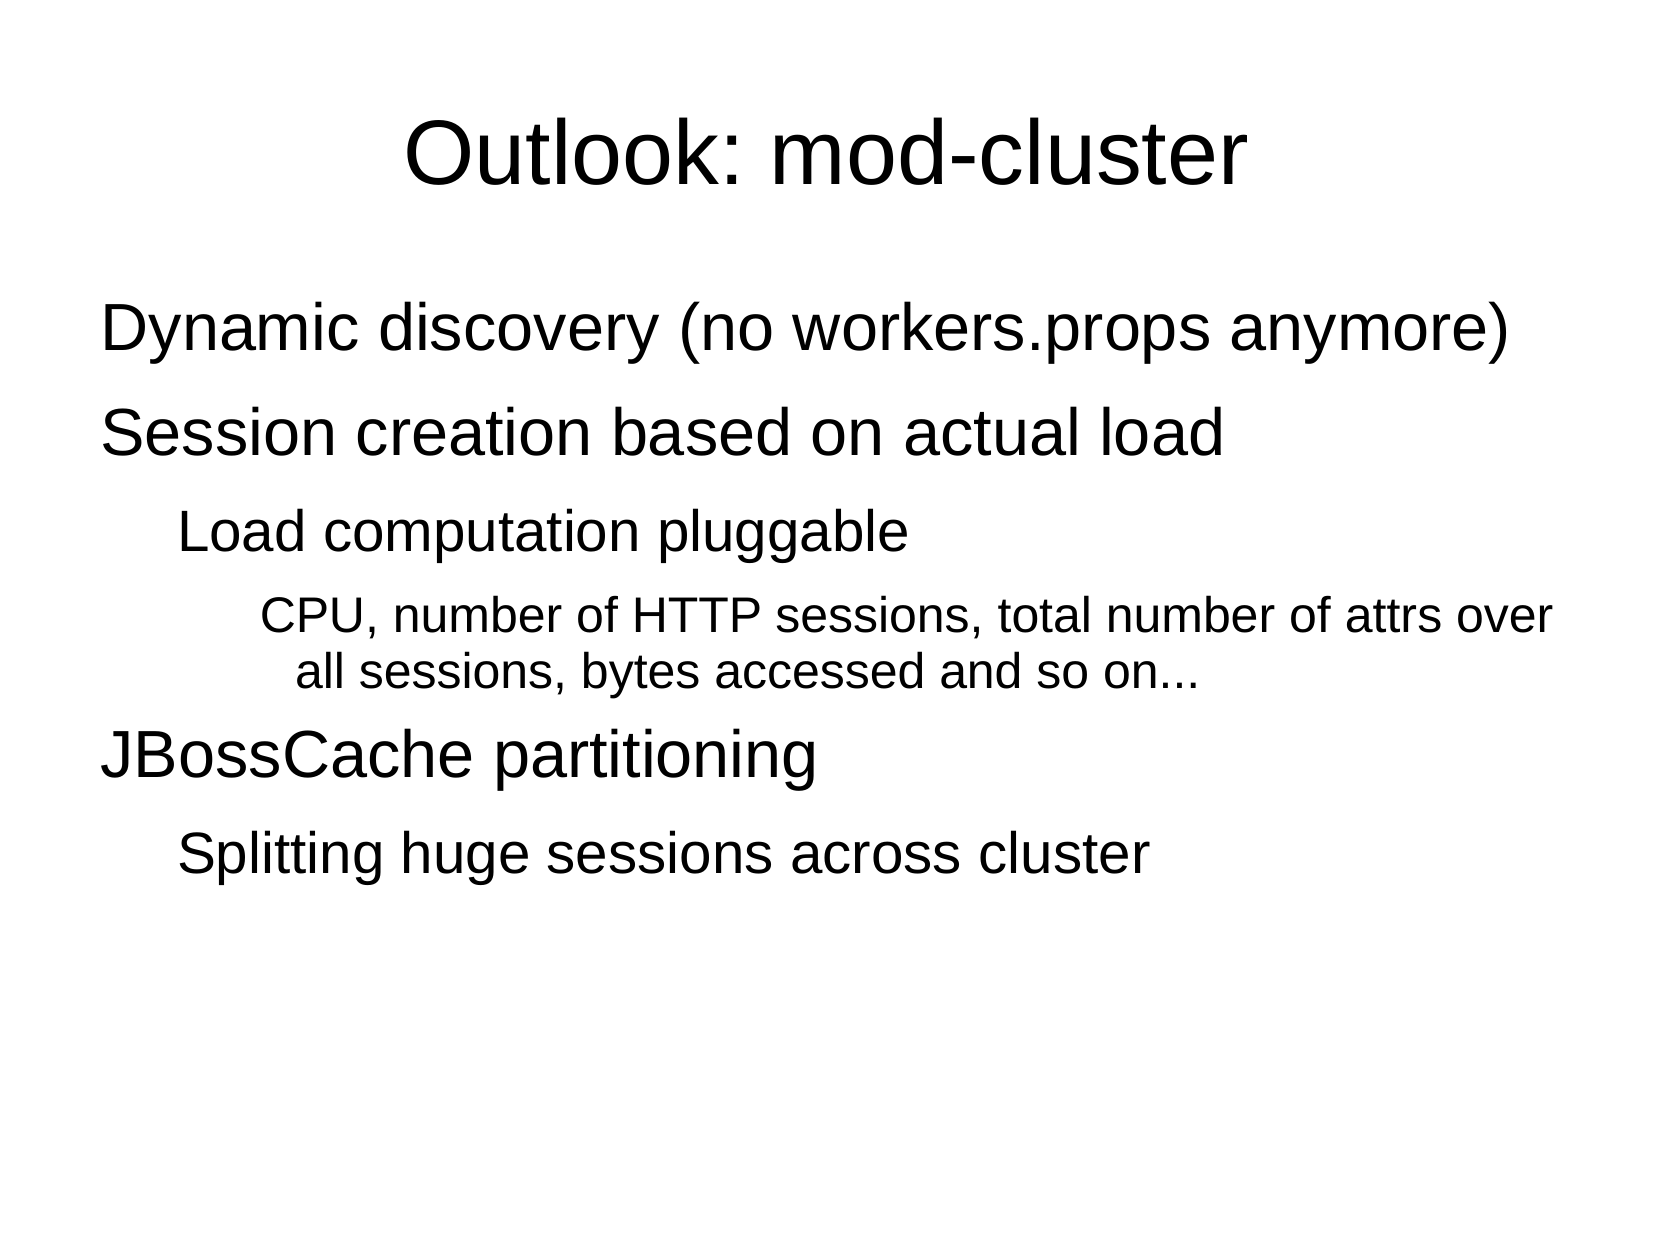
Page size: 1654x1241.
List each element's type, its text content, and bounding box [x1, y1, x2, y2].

list Dynamic discovery (no workers.props anymore) Session creation based on actual load Load computation pluggable CPU, number of HTTP sessions, total number of attrs over all sessions, bytes accessed and so on... JBossCache partitioning Splitting huge sessions across cluster [82, 290, 1571, 1094]
title Outlook: mod-cluster [82, 56, 1571, 250]
